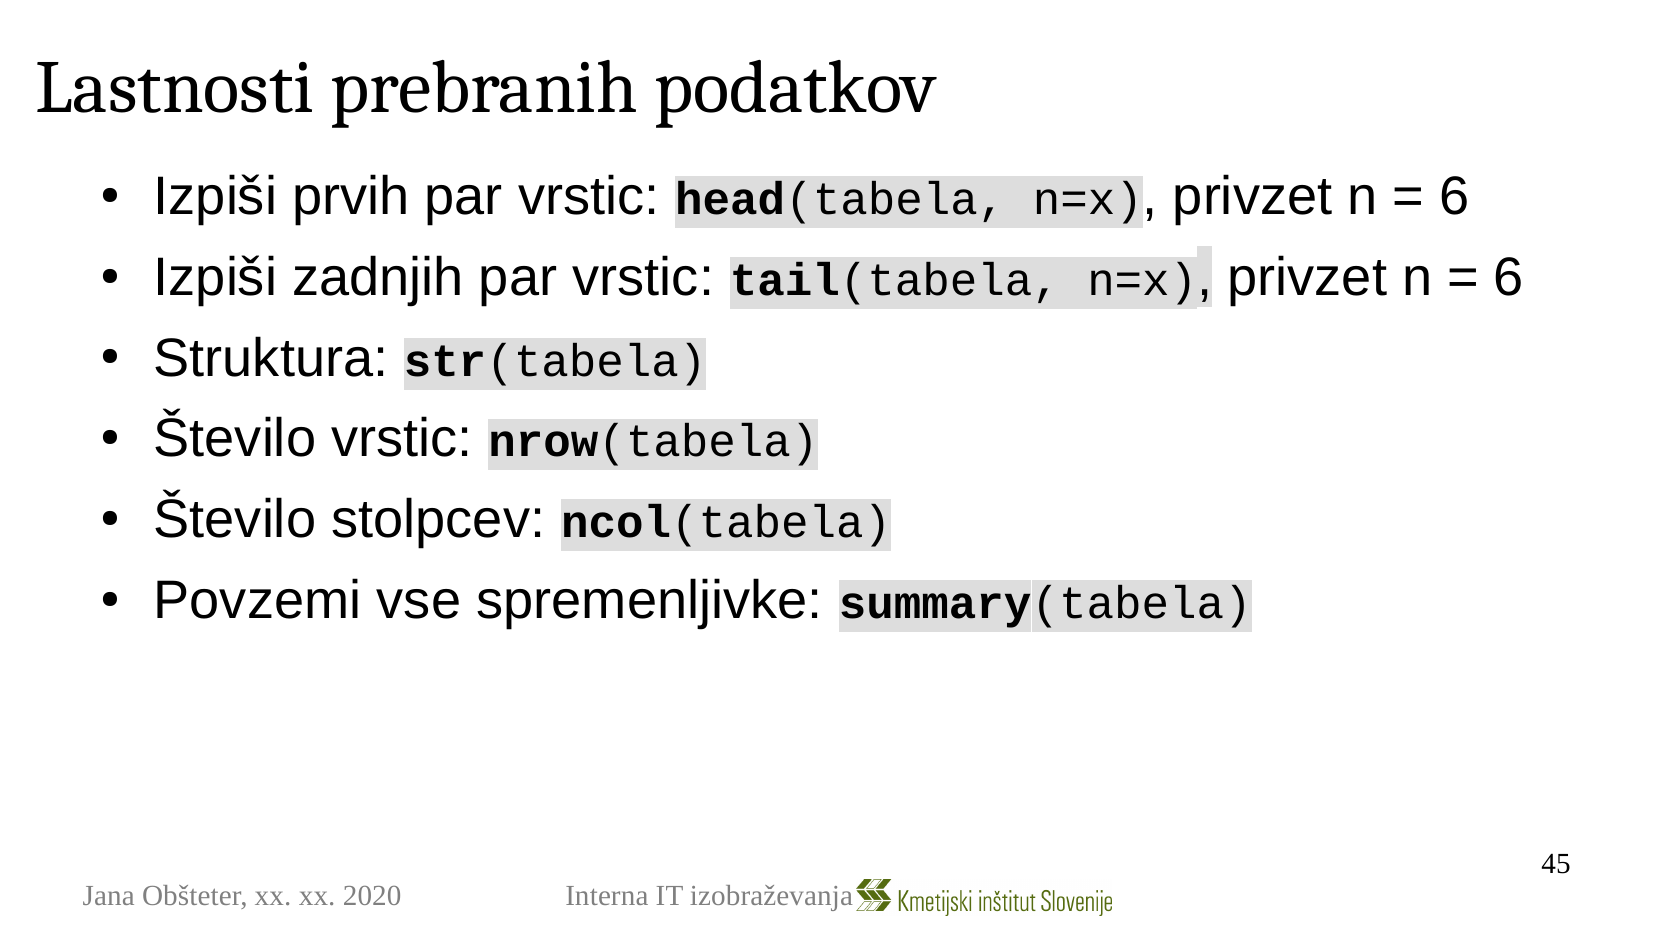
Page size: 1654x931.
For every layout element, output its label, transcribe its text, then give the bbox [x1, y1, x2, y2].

title Lastnosti prebranih podatkov [35, 21, 1524, 154]
list Izpiši prvih par vrstic: head(tabela, n=x), privzet n = 6 Izpiši zadnjih par vrstic: tail(tabela, n=x), privzet n = 6 Struktura: str(tabela) Število vrstic: nrow(tabela) Število stolpcev: ncol(tabela) Povzemi vse spremenljivke: summary(tabela) [82, 165, 1642, 827]
picture [856, 879, 1112, 916]
